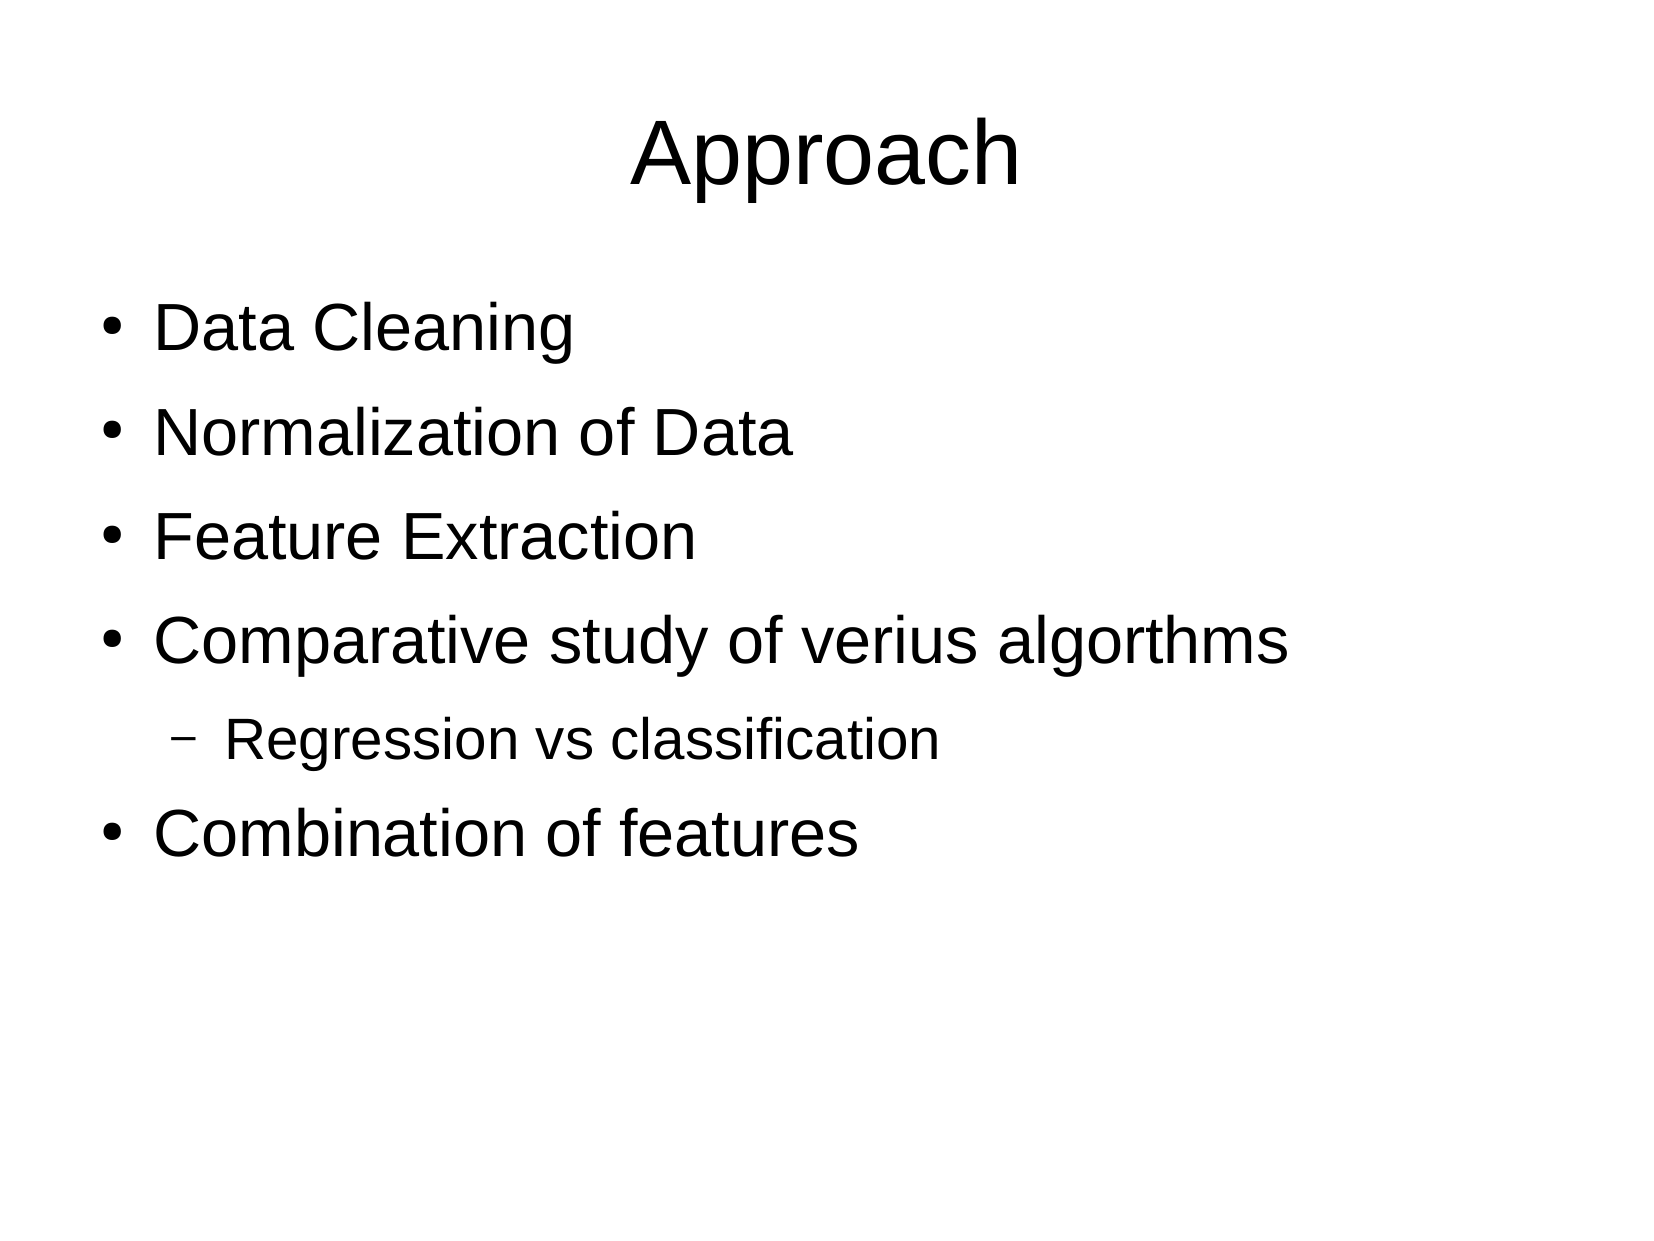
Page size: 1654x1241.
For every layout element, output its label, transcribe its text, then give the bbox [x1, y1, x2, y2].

title Approach [82, 49, 1571, 257]
list Data Cleaning Normalization of Data Feature Extraction Comparative study of verius algorthms Regression vs classification Combination of features [82, 290, 1571, 1010]
